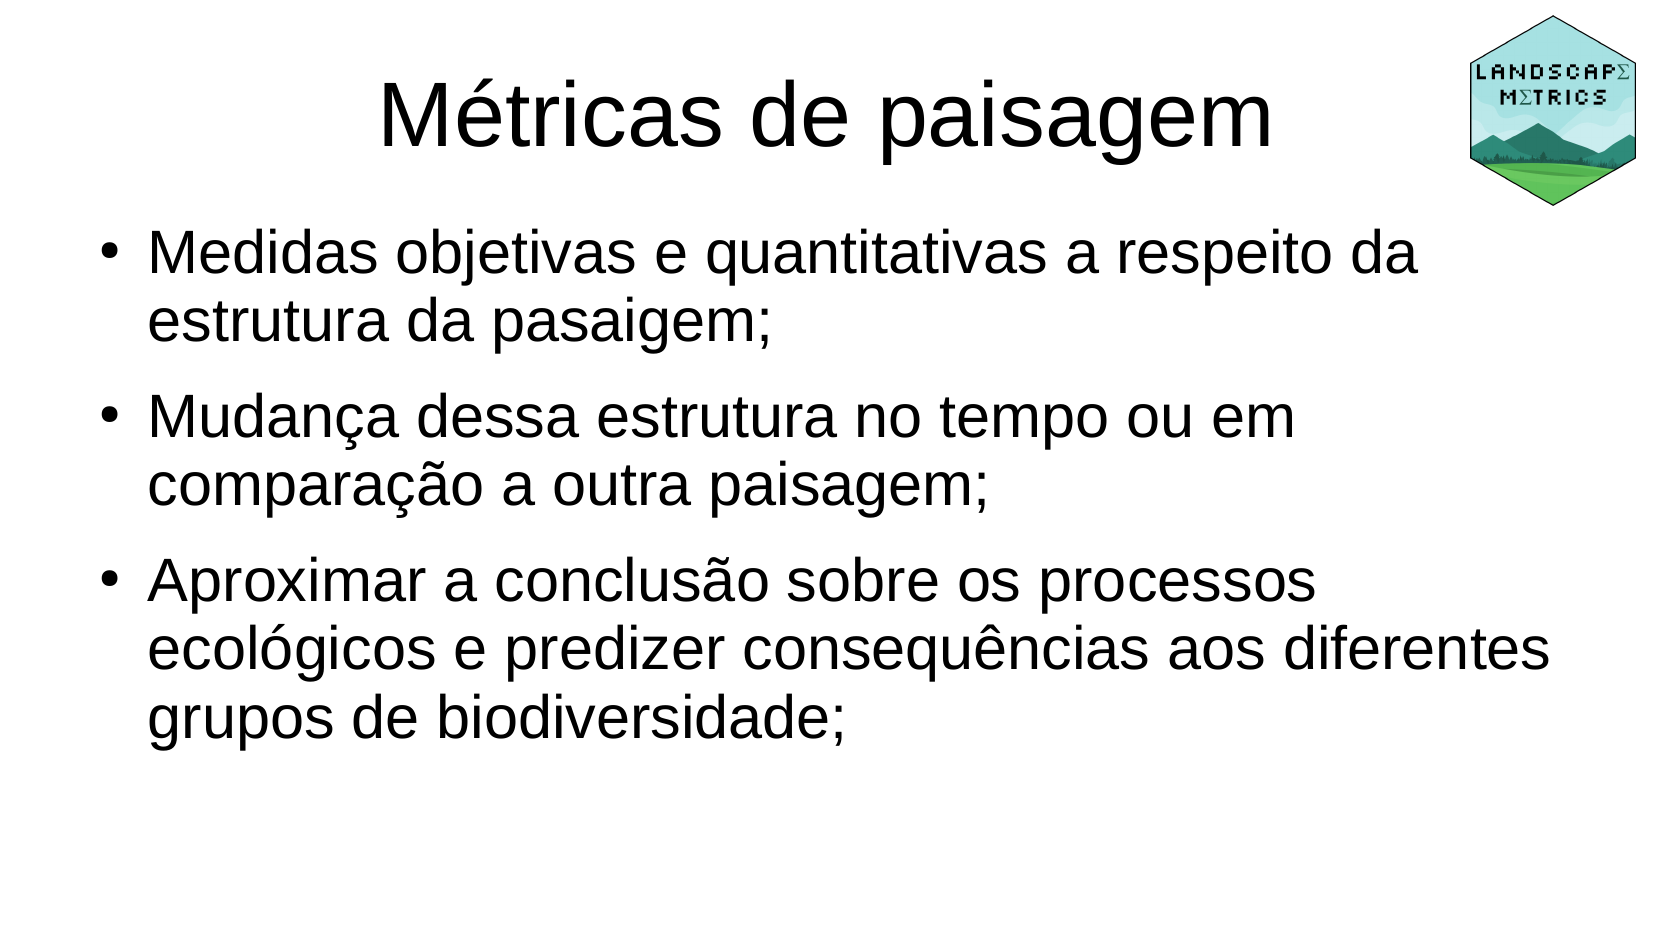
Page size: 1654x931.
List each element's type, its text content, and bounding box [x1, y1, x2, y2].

list Medidas objetivas e quantitativas a respeito da estrutura da pasaigem; Mudança dessa estrutura no tempo ou em comparação a outra paisagem; Aproximar a conclusão sobre os processos ecológicos e predizer consequências aos diferentes grupos de biodiversidade; [82, 217, 1571, 758]
title Métricas de paisagem [82, 37, 1470, 193]
picture [1470, 15, 1636, 206]
